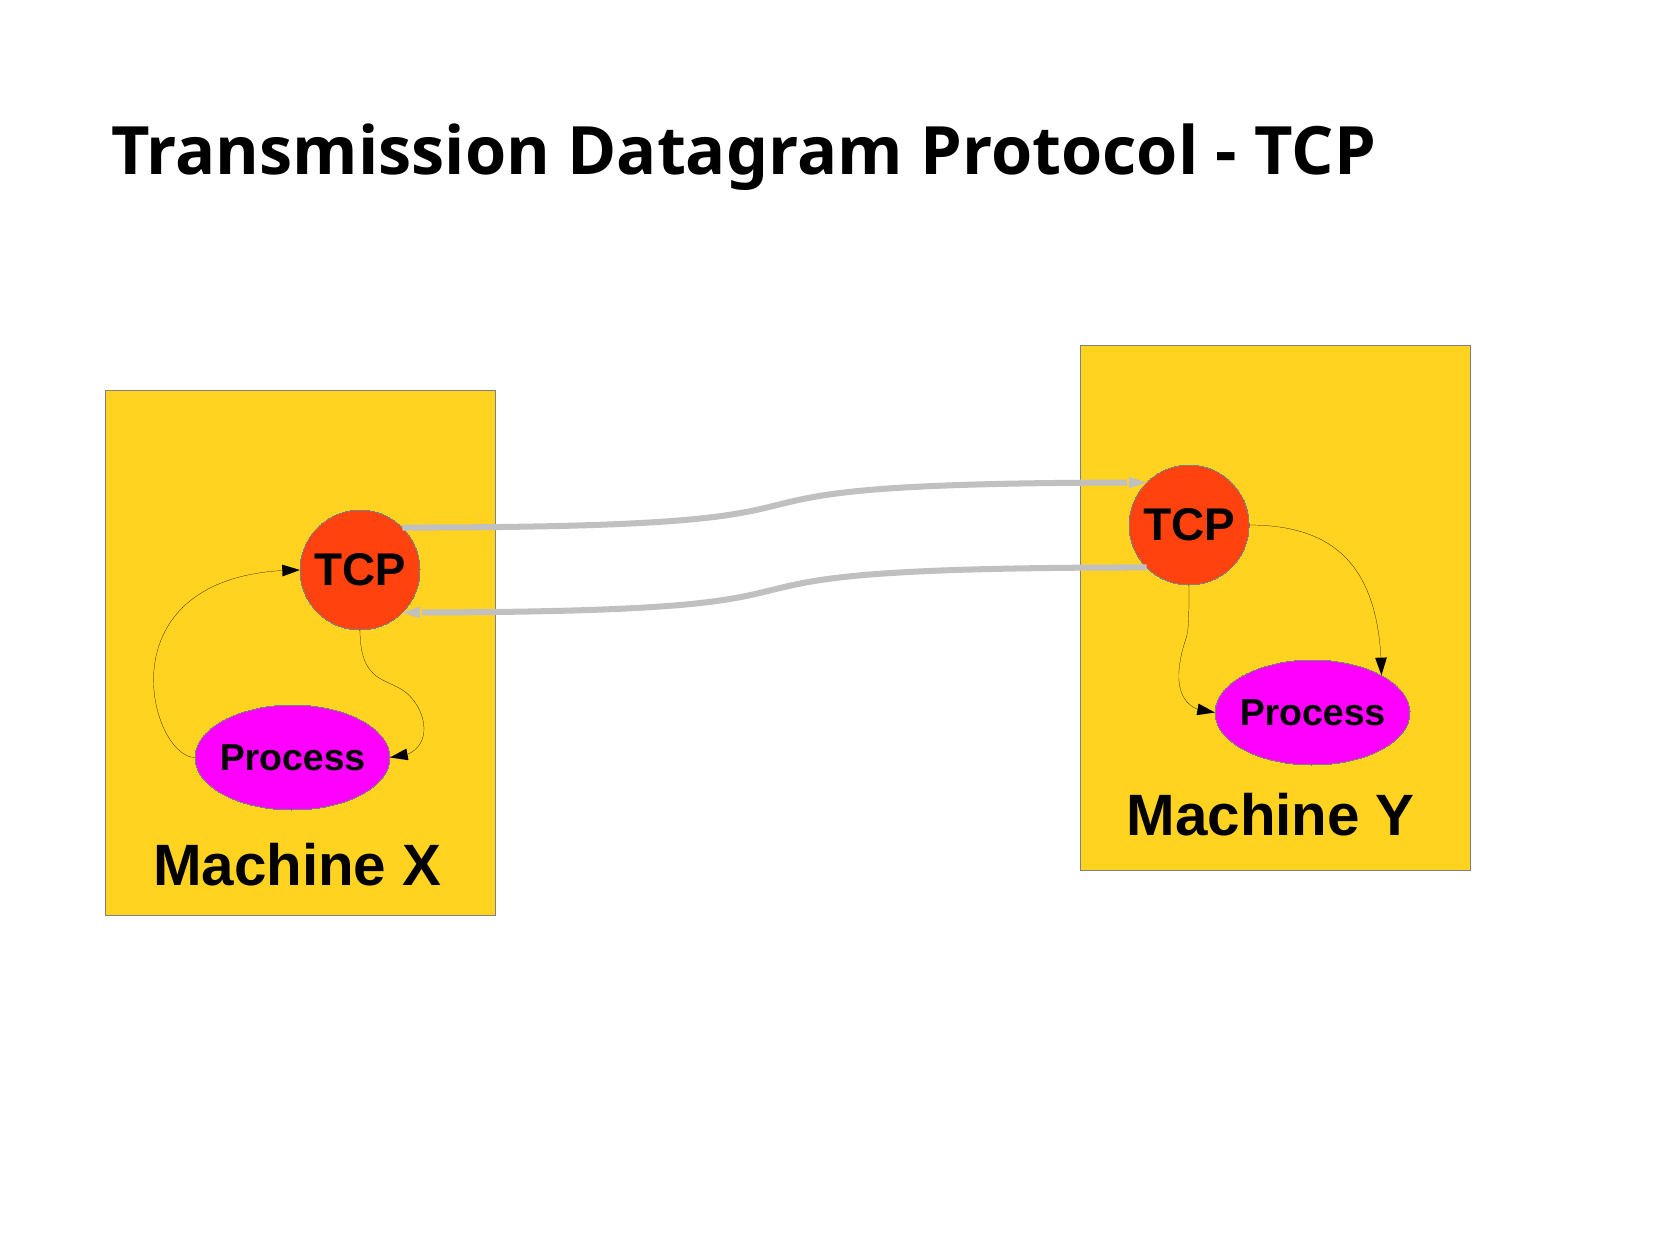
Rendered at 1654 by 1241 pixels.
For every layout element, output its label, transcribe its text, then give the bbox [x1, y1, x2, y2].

text_box TCP [300, 510, 421, 630]
text_box Process [195, 705, 390, 811]
title Transmission Datagram Protocol - TCP [0, 49, 1489, 257]
text_box Machine X [138, 825, 467, 906]
text_box [1080, 484, 1144, 564]
text_box [1080, 345, 1471, 871]
text_box [154, 571, 423, 757]
text_box [1180, 526, 1380, 711]
text_box TCP [1129, 465, 1250, 585]
text_box [105, 390, 496, 916]
text_box Process [1215, 660, 1411, 766]
text_box Machine Y [1111, 775, 1439, 856]
